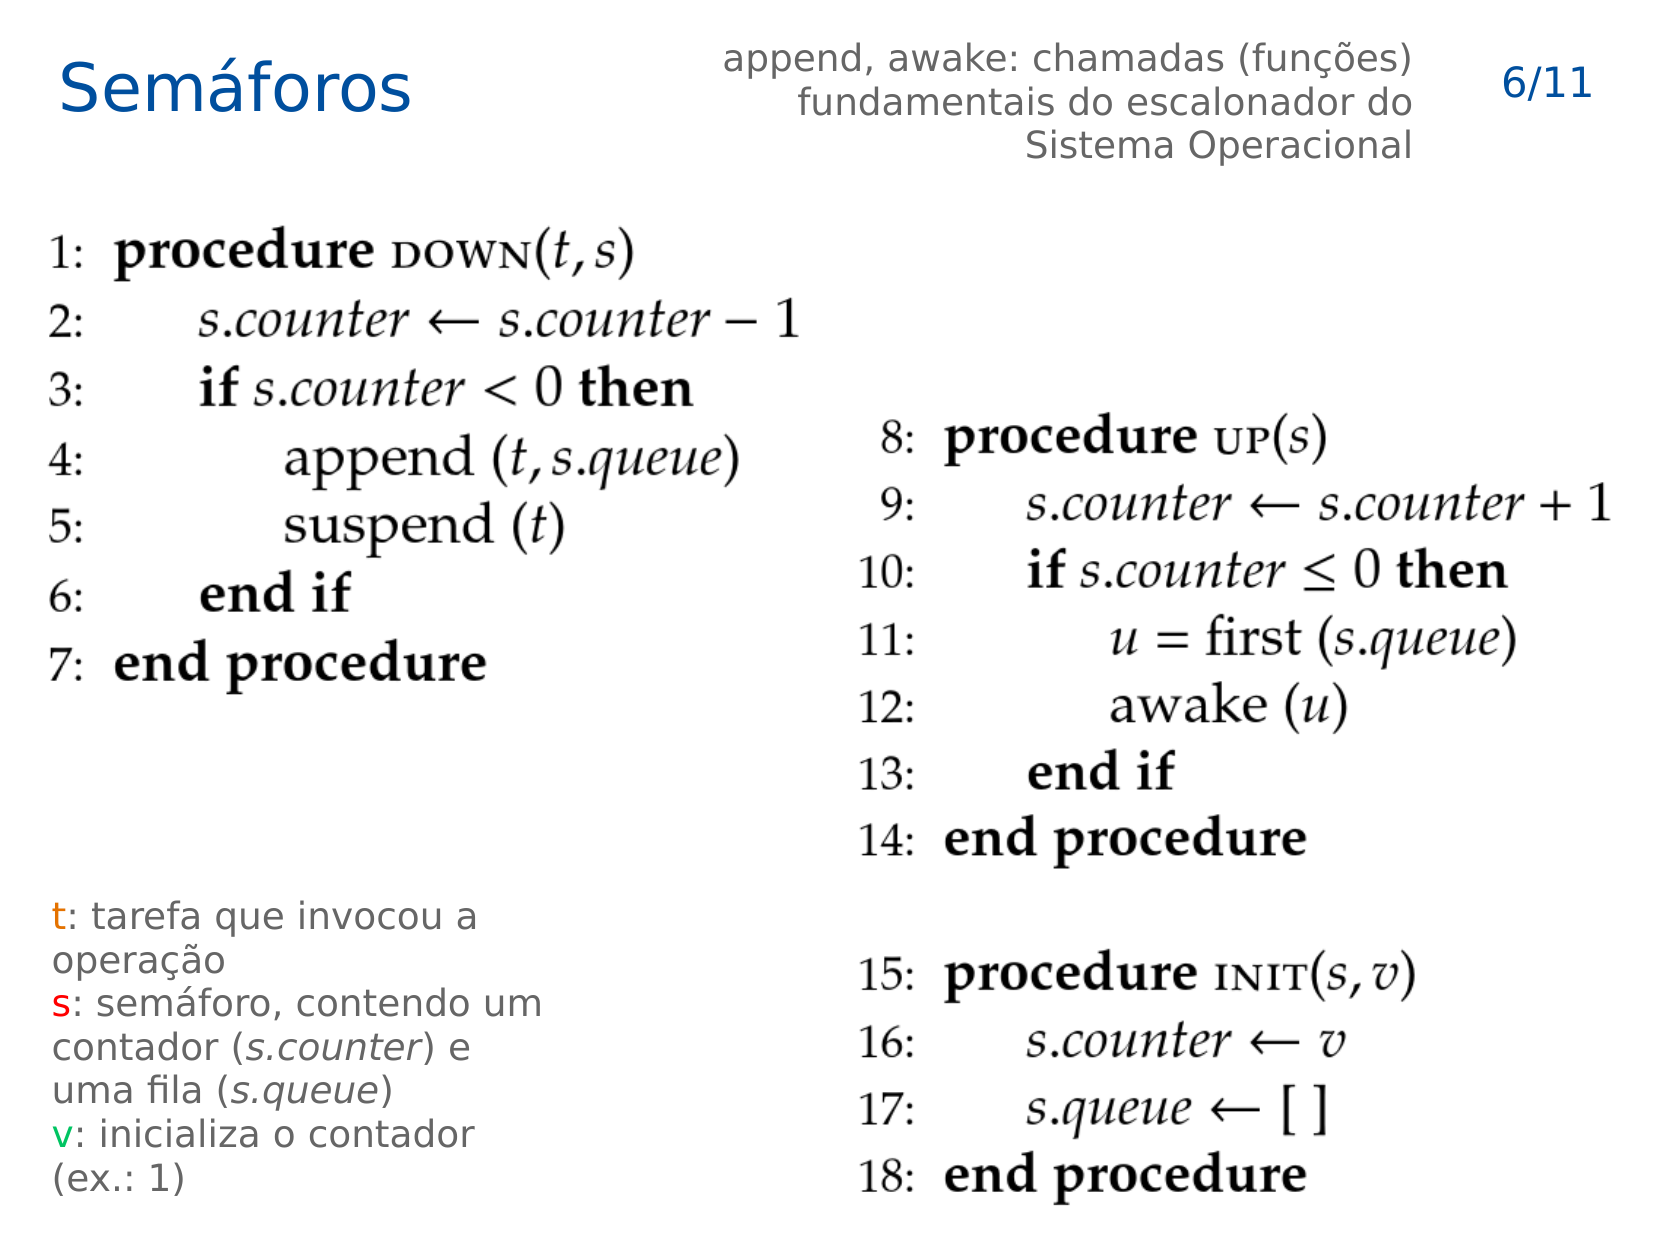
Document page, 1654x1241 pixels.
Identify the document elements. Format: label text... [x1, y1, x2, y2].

picture [845, 405, 1615, 1211]
text_box t: tarefa que invocou a operação s: semáforo, contendo um contador (s.counter) e uma fila (s.queue) v: inicializa o contador (ex.: 1) [36, 887, 564, 1208]
text_box append, awake: chamadas (funções) fundamentais do escalonador do Sistema Operacional [700, 29, 1429, 219]
title Semáforos [1429, 29, 1625, 148]
title Semáforos [59, 29, 700, 148]
picture [39, 220, 826, 699]
